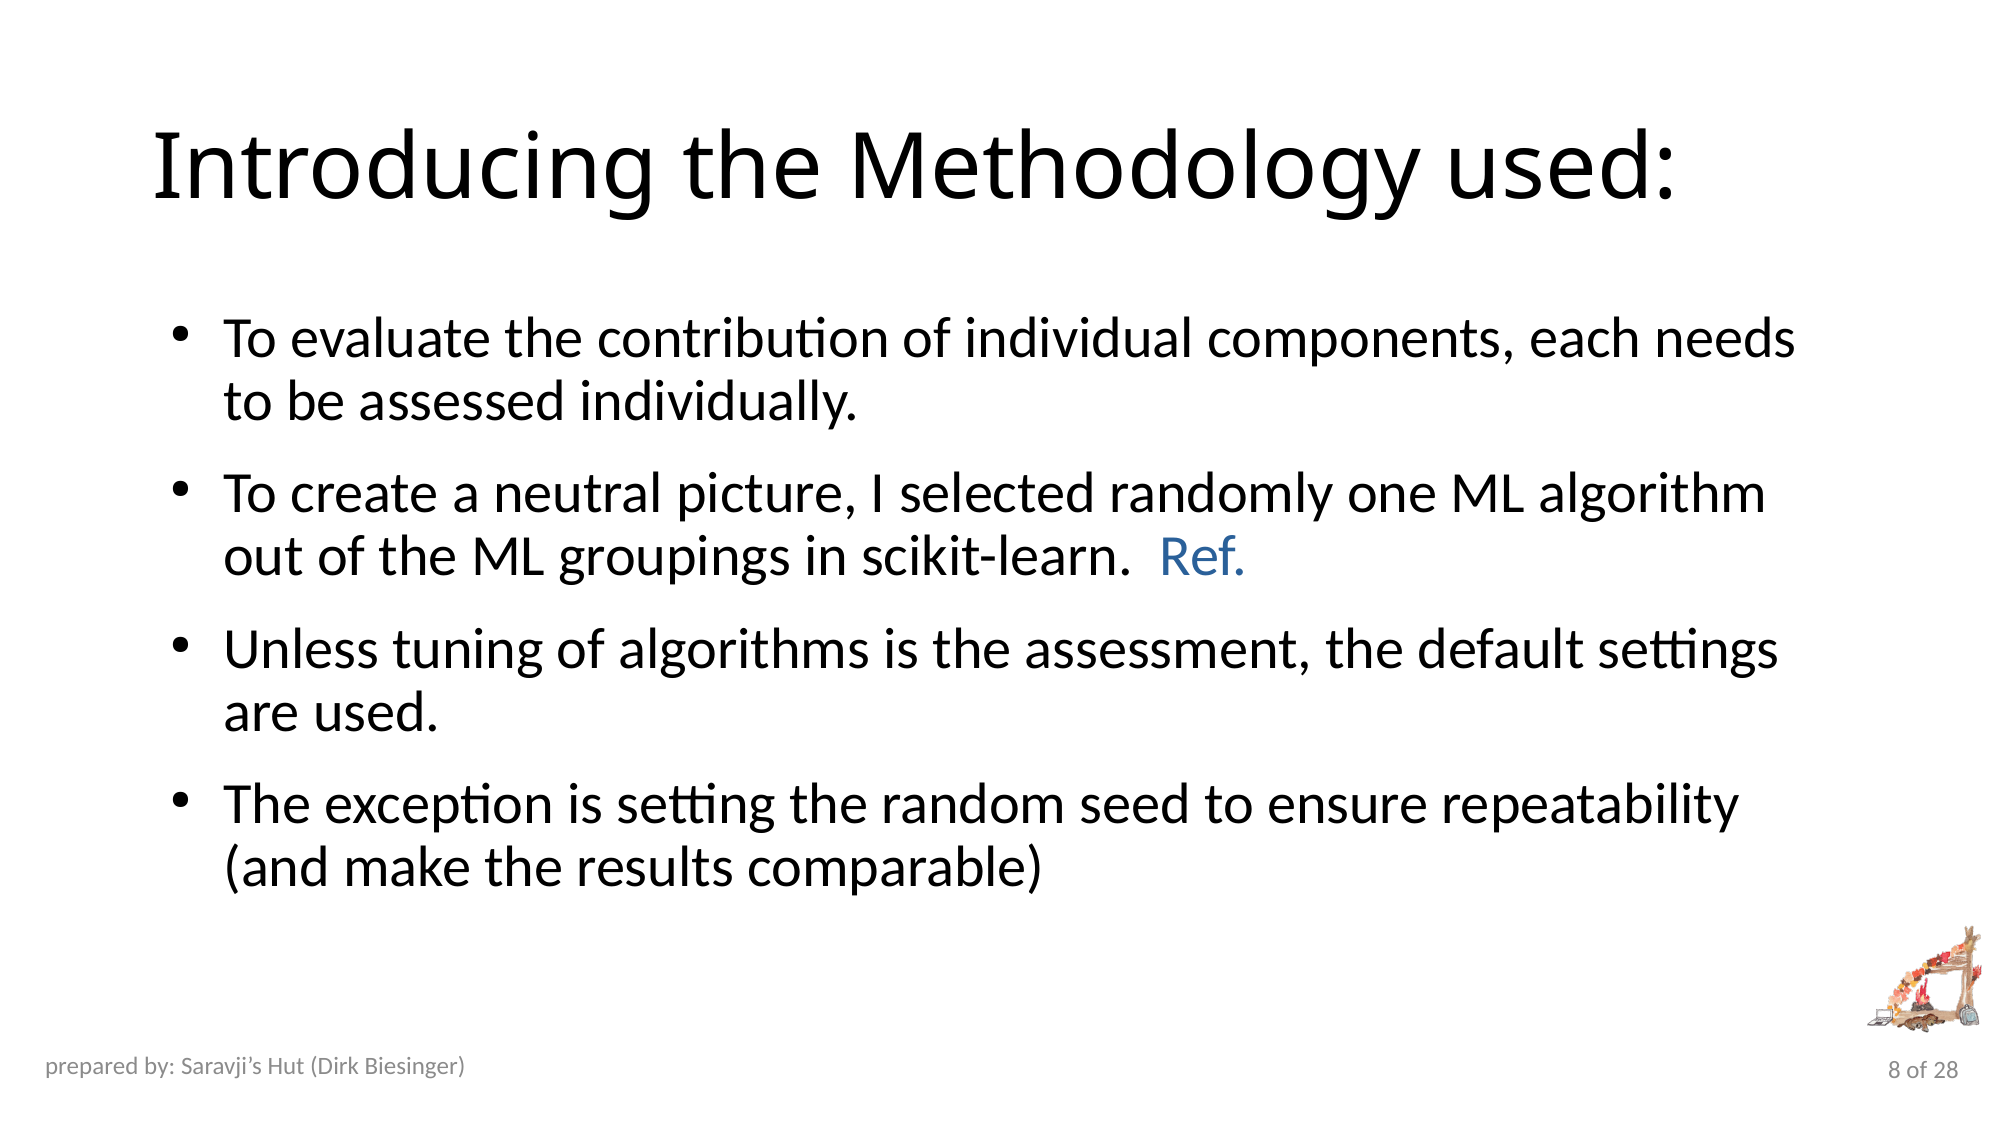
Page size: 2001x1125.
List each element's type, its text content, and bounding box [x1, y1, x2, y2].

title Introducing the Methodology used: [137, 59, 1863, 278]
list To evaluate the contribution of individual components, each needs to be assessed individually. To create a neutral picture, I selected randomly one ML algorithm out of the ML groupings in scikit-learn. Ref. Unless tuning of algorithms is the assessment, the default settings are used. The exception is setting the random seed to ensure repeatability (and make the results comparable) [137, 299, 1863, 1014]
picture [1853, 908, 1996, 1050]
